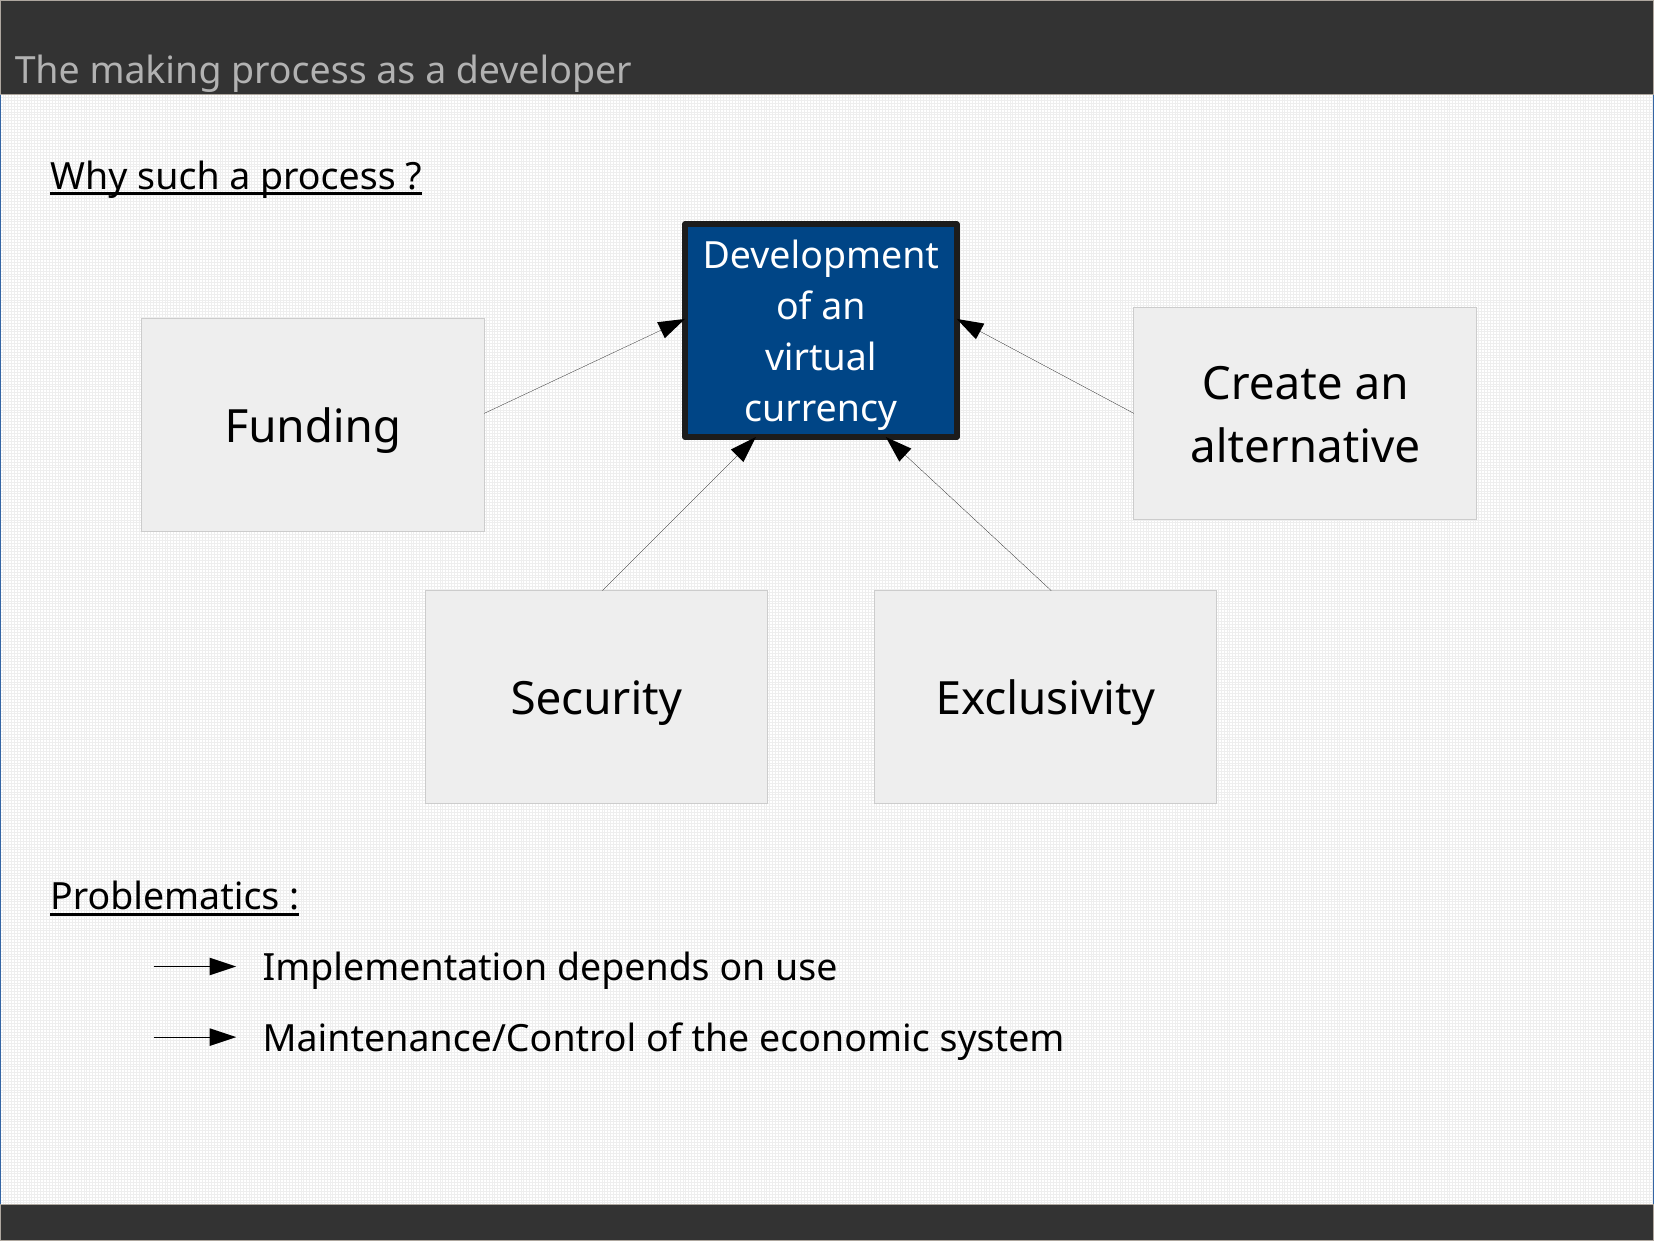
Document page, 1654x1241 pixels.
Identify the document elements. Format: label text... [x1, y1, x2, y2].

text_box Security [425, 590, 768, 804]
text_box Problematics : [35, 862, 556, 922]
text_box Funding [141, 318, 485, 532]
text_box The making process as a developer [0, 35, 650, 95]
text_box Create an alternative [1133, 307, 1477, 520]
text_box Maintenance/Control of the economic system [248, 1004, 1087, 1063]
text_box Exclusivity [874, 590, 1217, 804]
text_box Why such a process ? [35, 141, 556, 201]
text_box [0, 0, 1654, 1241]
text_box Implementation depends on use [248, 933, 1205, 993]
text_box Development of an virtual currency [685, 224, 957, 438]
